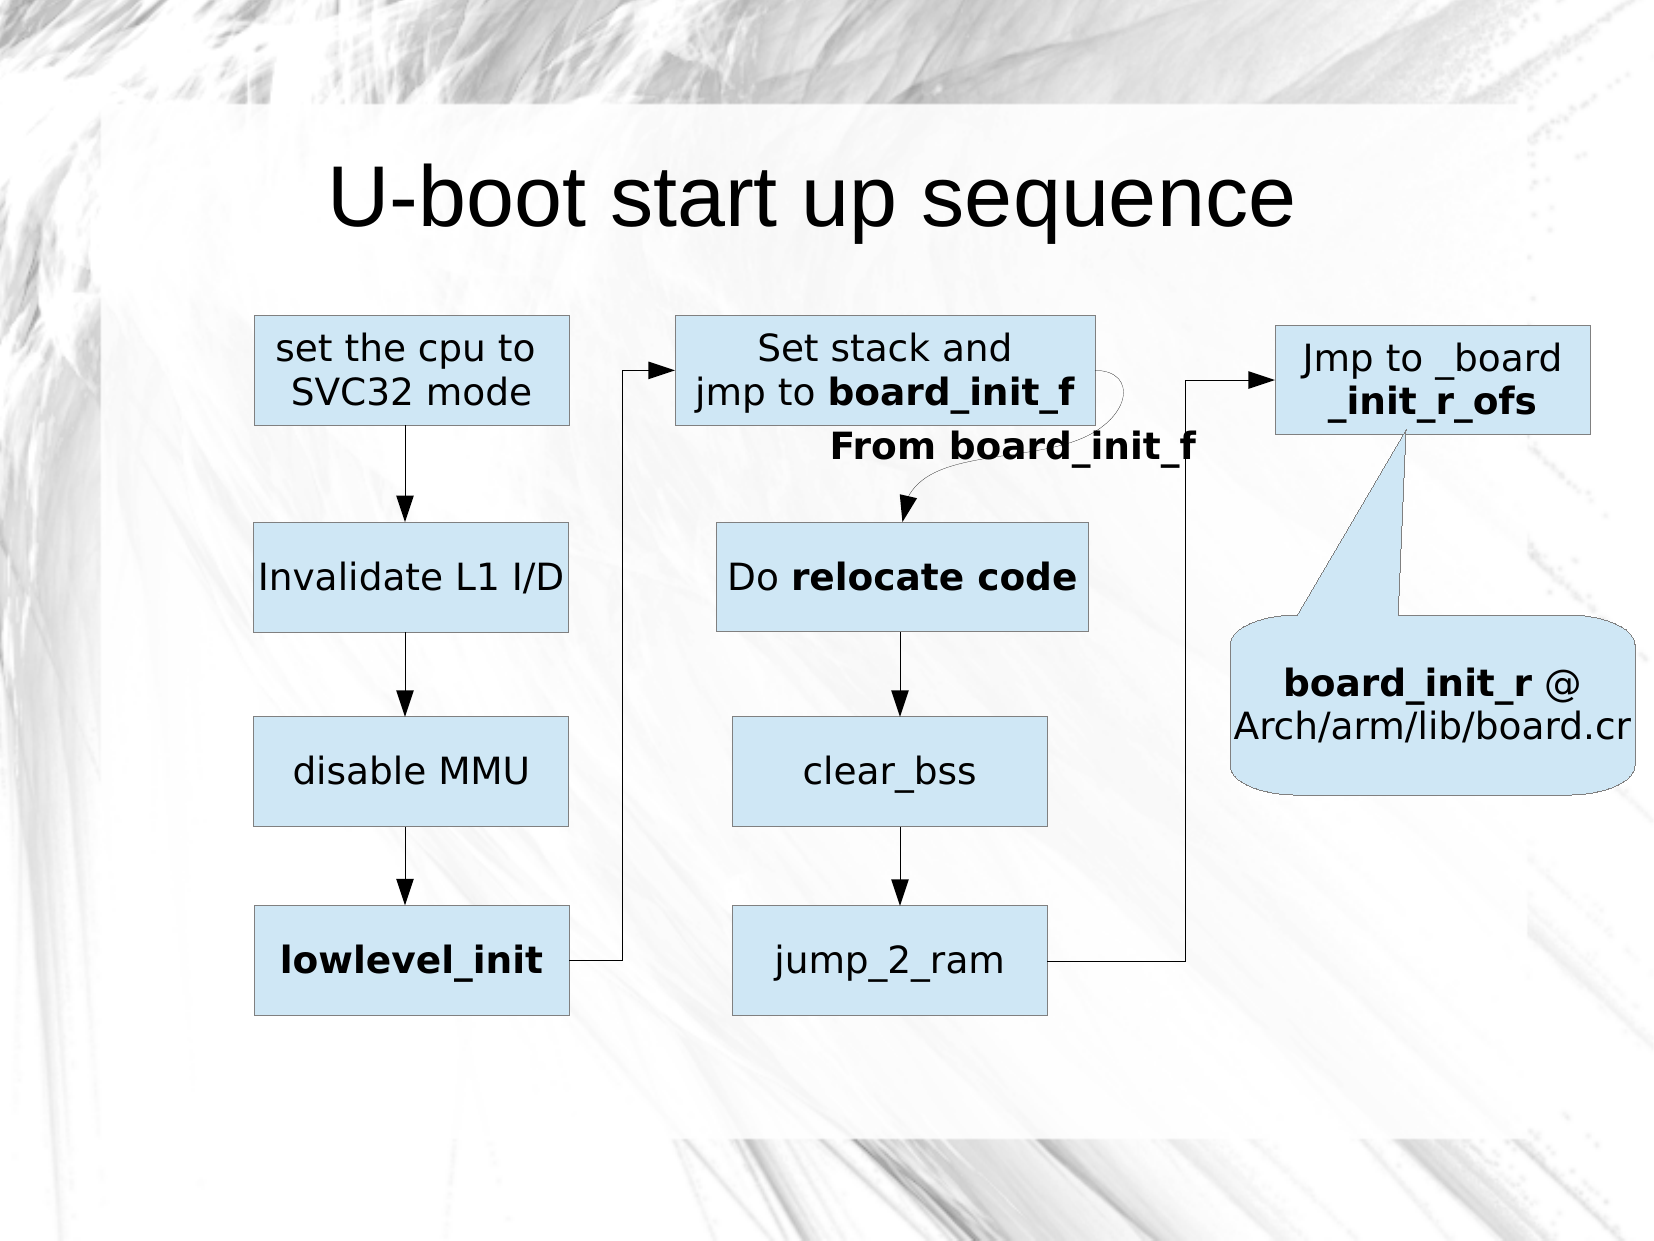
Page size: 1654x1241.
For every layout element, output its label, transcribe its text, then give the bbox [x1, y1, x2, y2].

text_box Do relocate code [716, 522, 1089, 632]
text_box Jmp to _board _init_r_ofs [1275, 325, 1591, 435]
text_box set the cpu to SVC32 mode [254, 315, 570, 426]
picture [0, 0, 1654, 1241]
text_box lowlevel_init [254, 905, 570, 1016]
text_box jump_2_ram [732, 905, 1048, 1016]
title U-boot start up sequence [118, 112, 1506, 281]
text_box disable MMU [253, 716, 569, 827]
text_box board_init_r @ Arch/arm/lib/board.cr [1230, 429, 1636, 796]
text_box Set stack and jmp to board_init_f [675, 315, 1096, 426]
text_box Invalidate L1 I/D [253, 522, 569, 633]
text_box clear_bss [732, 716, 1048, 827]
